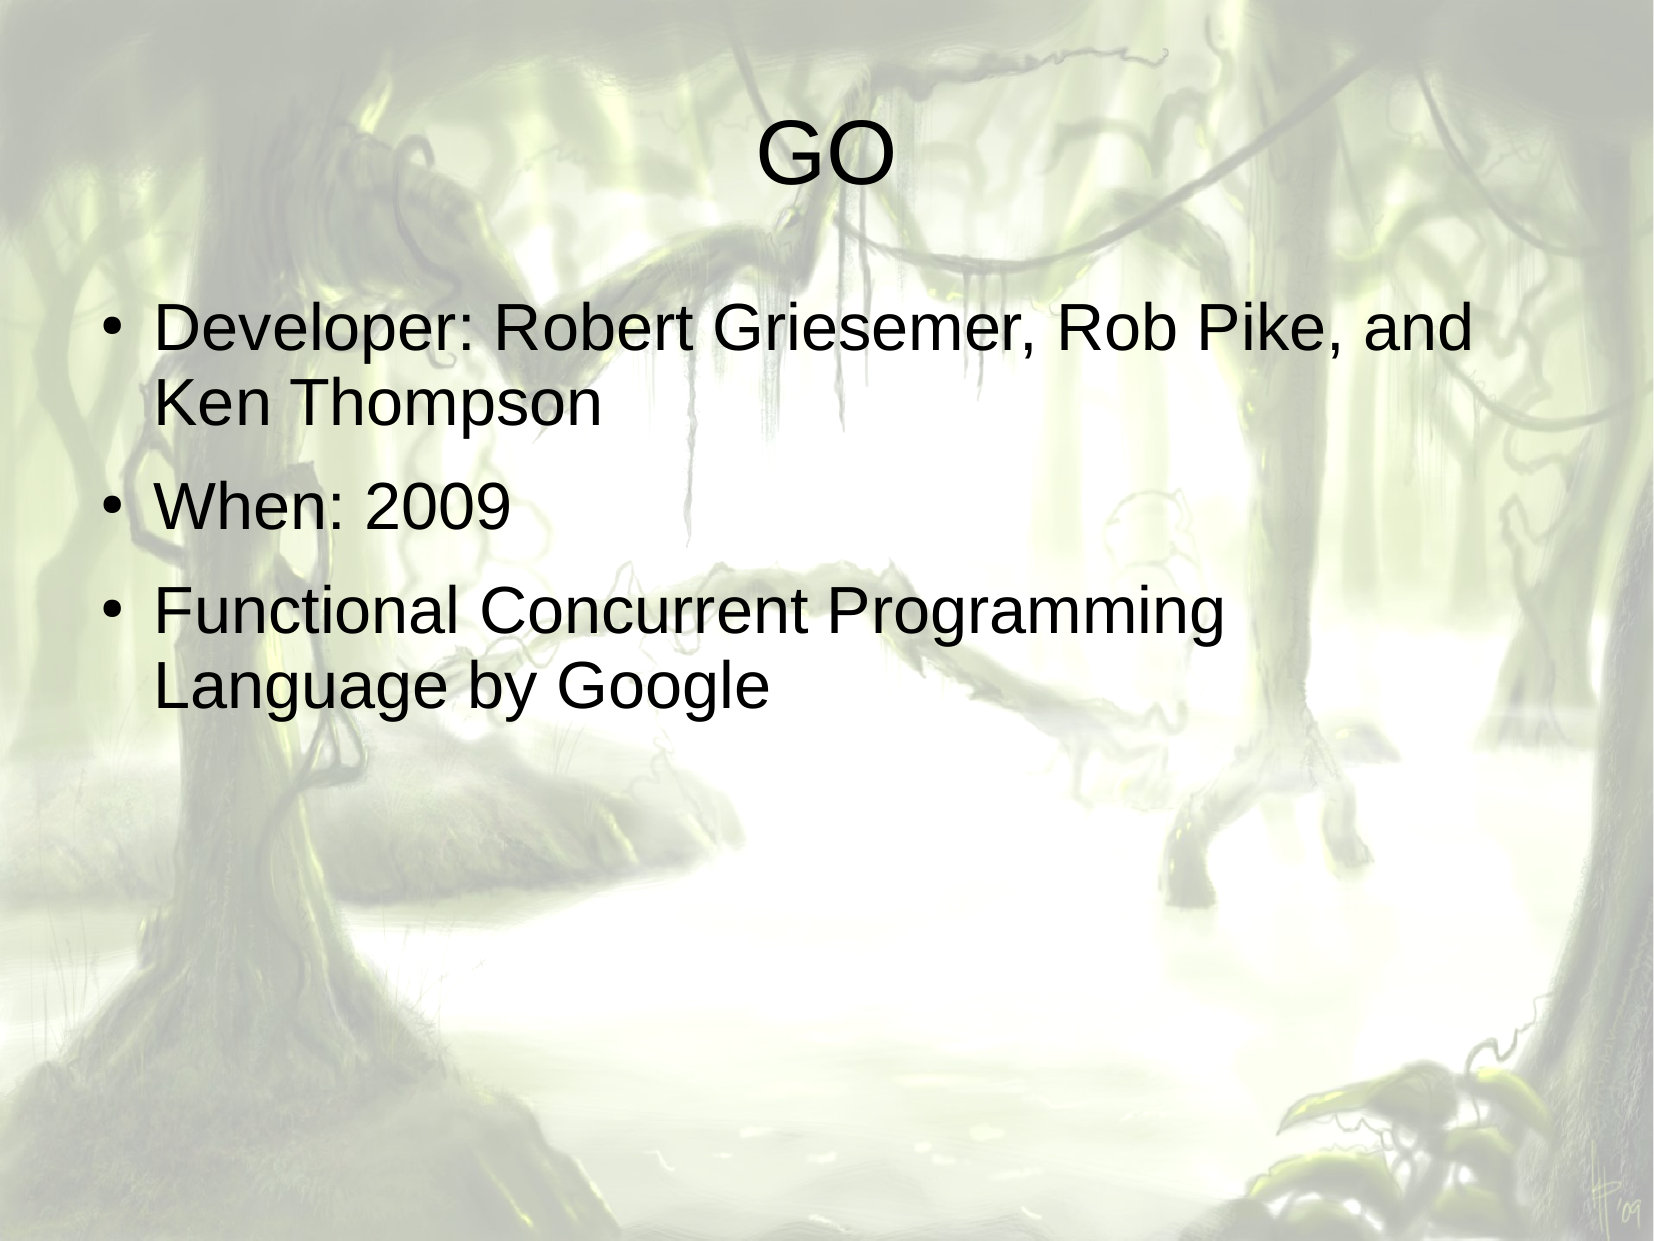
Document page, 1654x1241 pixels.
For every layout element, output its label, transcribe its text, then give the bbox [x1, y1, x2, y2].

title GO [82, 49, 1571, 257]
list Developer: Robert Griesemer, Rob Pike, and Ken Thompson When: 2009 Functional Concurrent Programming Language by Google [82, 290, 1538, 1010]
